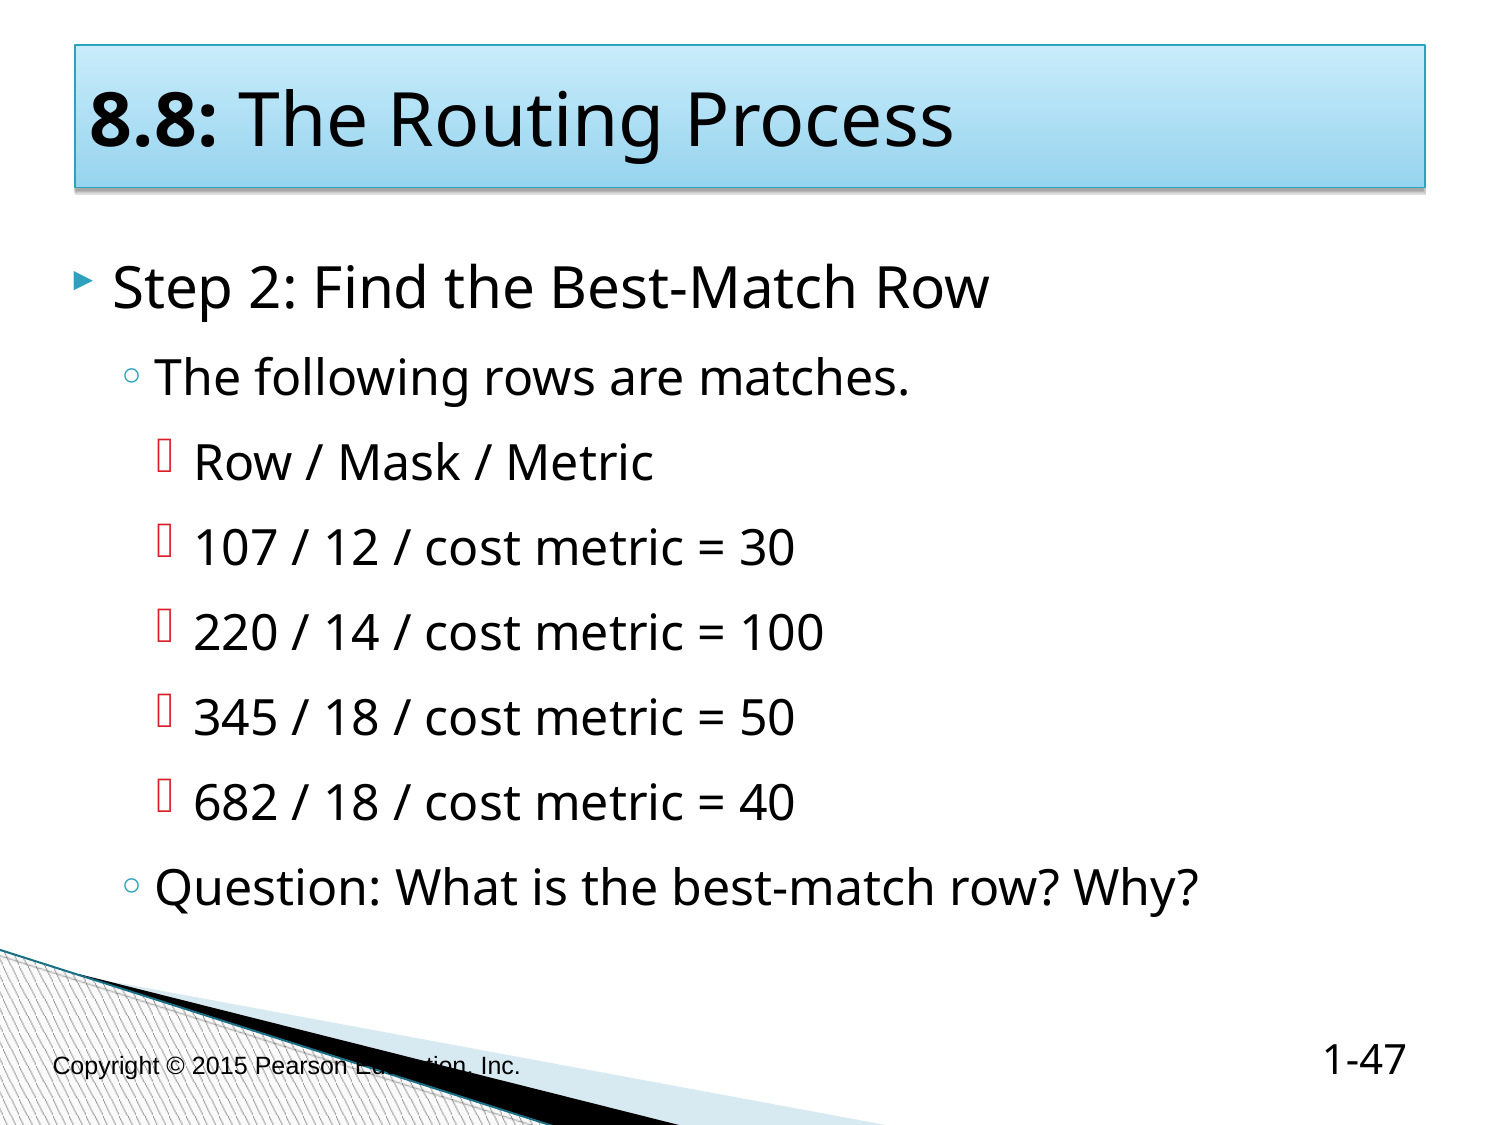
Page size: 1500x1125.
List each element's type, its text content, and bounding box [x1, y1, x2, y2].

picture [0, 952, 543, 1125]
title 8.8: The Routing Process [75, 45, 1425, 188]
footer Copyright © 2015 Pearson Education, Inc. [37, 1040, 550, 1088]
list Step 2: Find the Best-Match Row The following rows are matches. Row / Mask / Metric 107 / 12 / cost metric = 30 220 / 14 / cost metric = 100 345 / 18 / cost metric = 50 682 / 18 / cost metric = 40 Question: What is the best-match row? Why? [37, 242, 1463, 986]
slide_number 1-<number> [1287, 1037, 1423, 1098]
